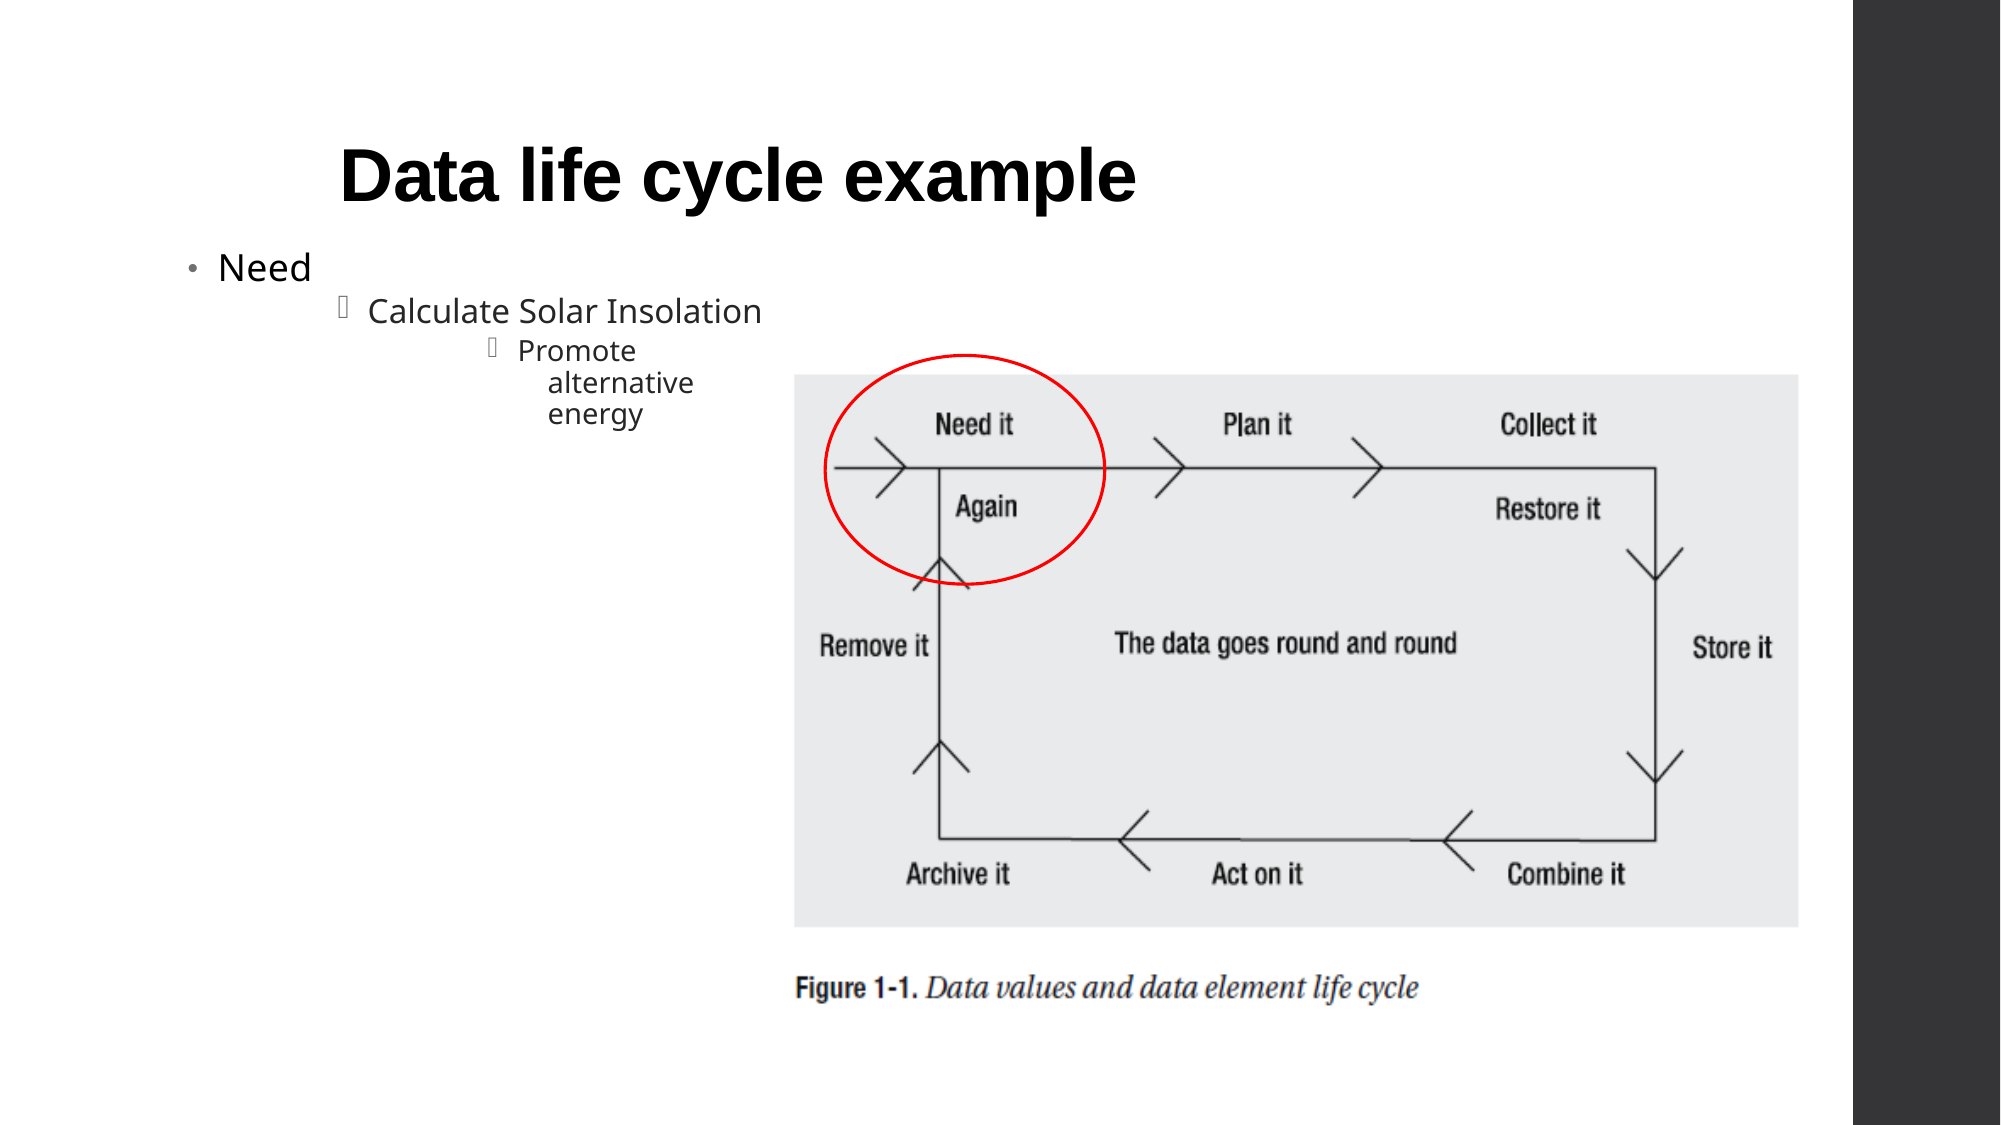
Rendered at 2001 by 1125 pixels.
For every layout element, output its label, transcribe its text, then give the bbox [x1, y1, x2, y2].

picture [827, 364, 1103, 582]
picture [781, 364, 1814, 1014]
title Data life cycle example [324, 45, 1675, 233]
list Need Calculate Solar Insolation Promote alternative energy [82, 232, 782, 1048]
